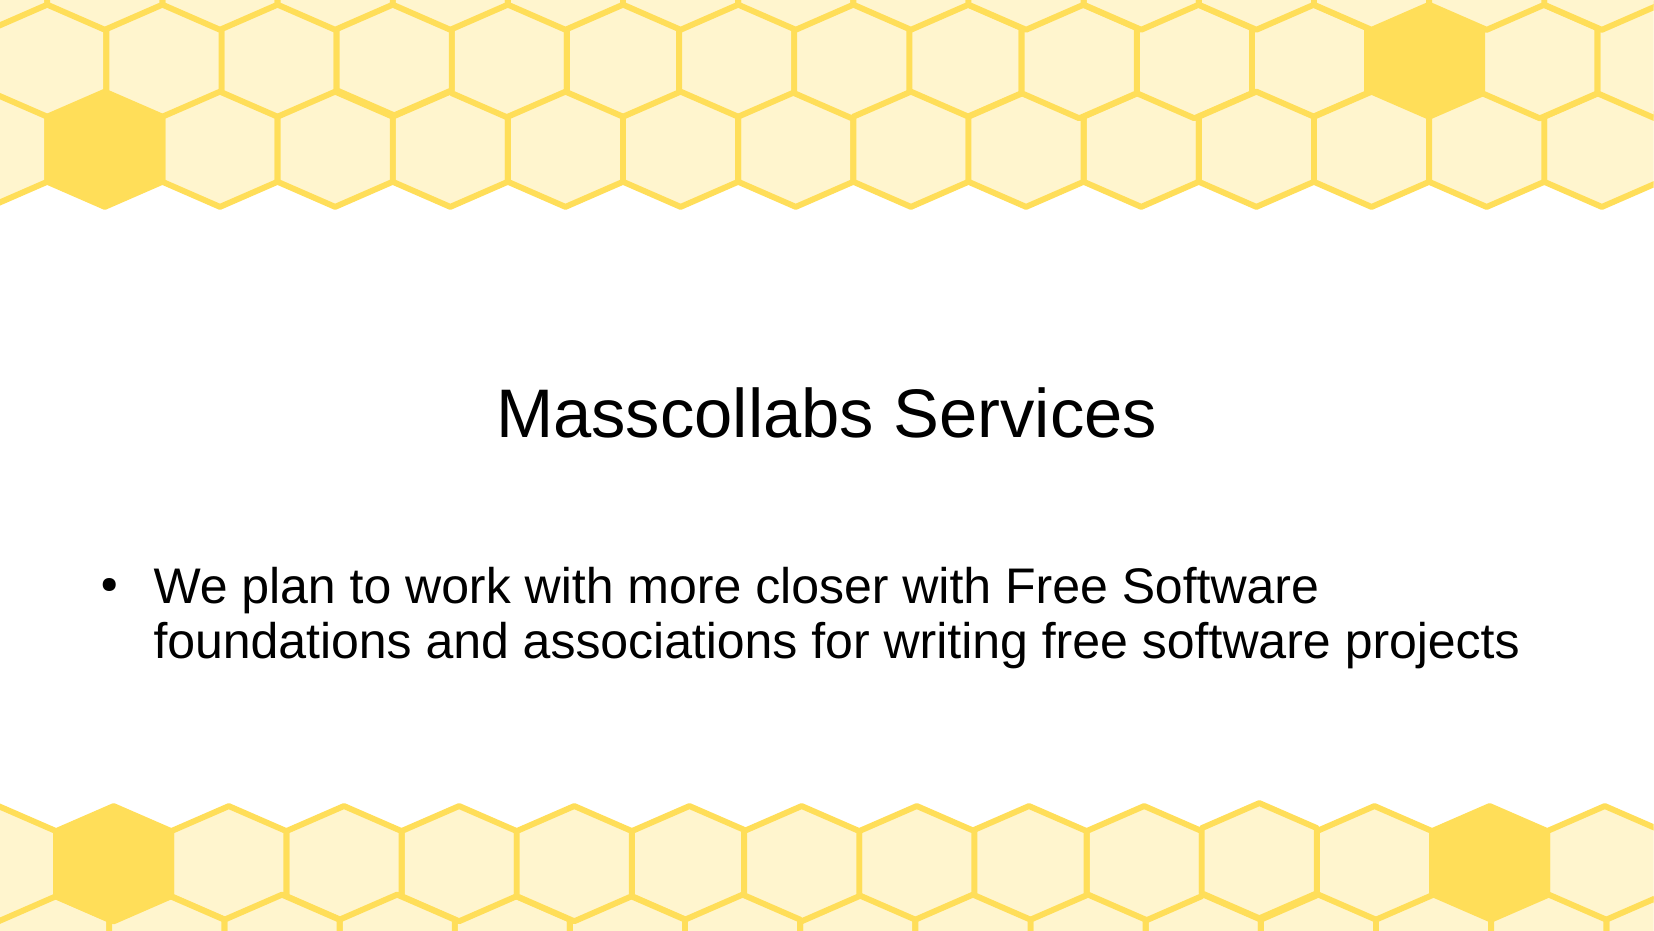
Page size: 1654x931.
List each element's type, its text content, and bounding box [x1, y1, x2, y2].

list We plan to work with more closer with Free Software foundations and associations for writing free software projects [82, 558, 1571, 700]
title Masscollabs Services [82, 314, 1571, 514]
